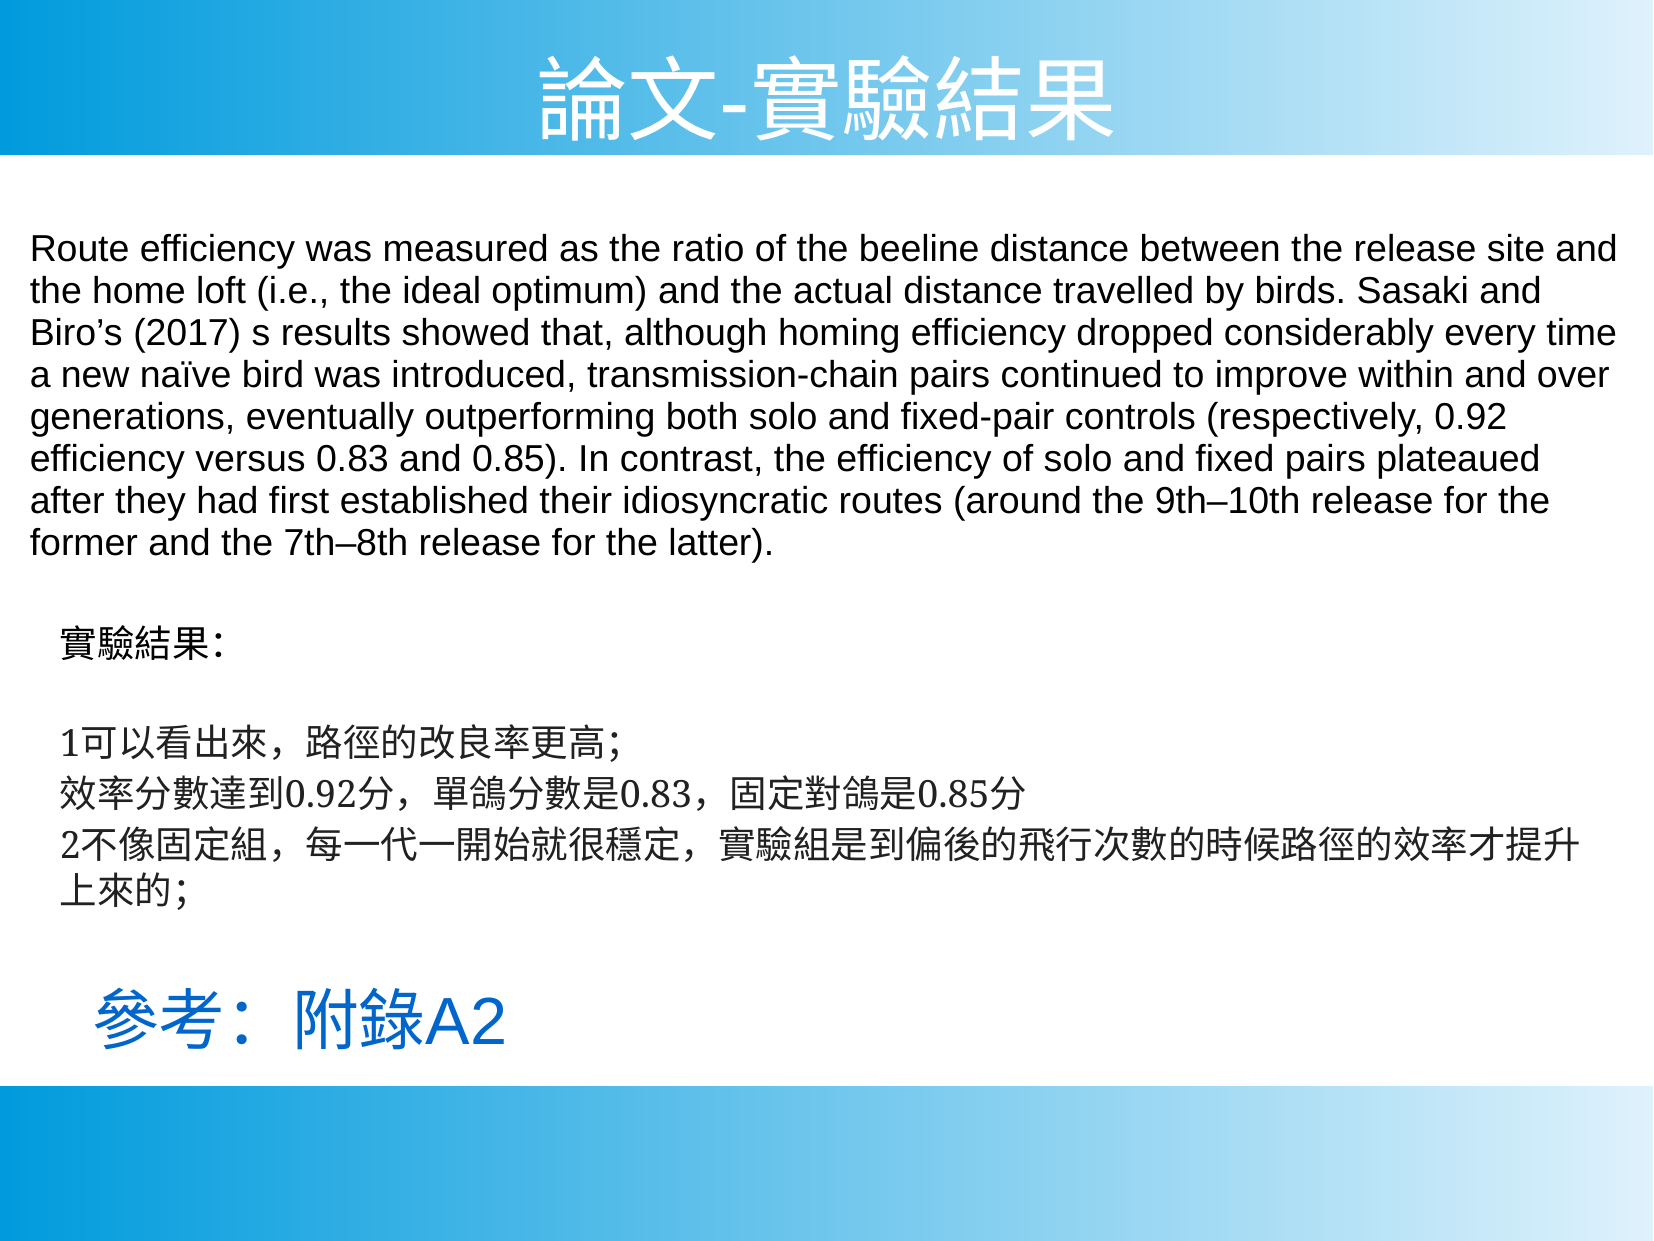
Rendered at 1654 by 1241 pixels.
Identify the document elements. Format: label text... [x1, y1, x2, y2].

text_box 實驗結果： 1可以看出來，路徑的改良率更高； 效率分數達到0.92分，單鴿分數是0.83，固定對鴿是0.85分 2不像固定組，每一代一開始就很穩定，實驗組是到偏後的飛行次數的時候路徑的效率才提升上來的； [45, 615, 1621, 933]
text_box 參考：附錄A2 [77, 975, 1486, 1068]
text_box Route efficiency was measured as the ratio of the beeline distance between the release site and the home loft (i.e., the ideal optimum) and the actual distance travelled by birds. Sasaki and Biro’s (2017) s results showed that, although homing efficiency dropped considerably every time a new naïve bird was introduced, transmission-chain pairs continued to improve within and over generations, eventually outperforming both solo and fixed-pair controls (respectively, 0.92 efficiency versus 0.83 and 0.85). In contrast, the efficiency of solo and fixed pairs plateaued after they had first established their idiosyncratic routes (around the 9th–10th release for the former and the 7th–8th release for the latter). [15, 220, 1636, 616]
title 論文-實驗結果 [82, 48, 1571, 156]
